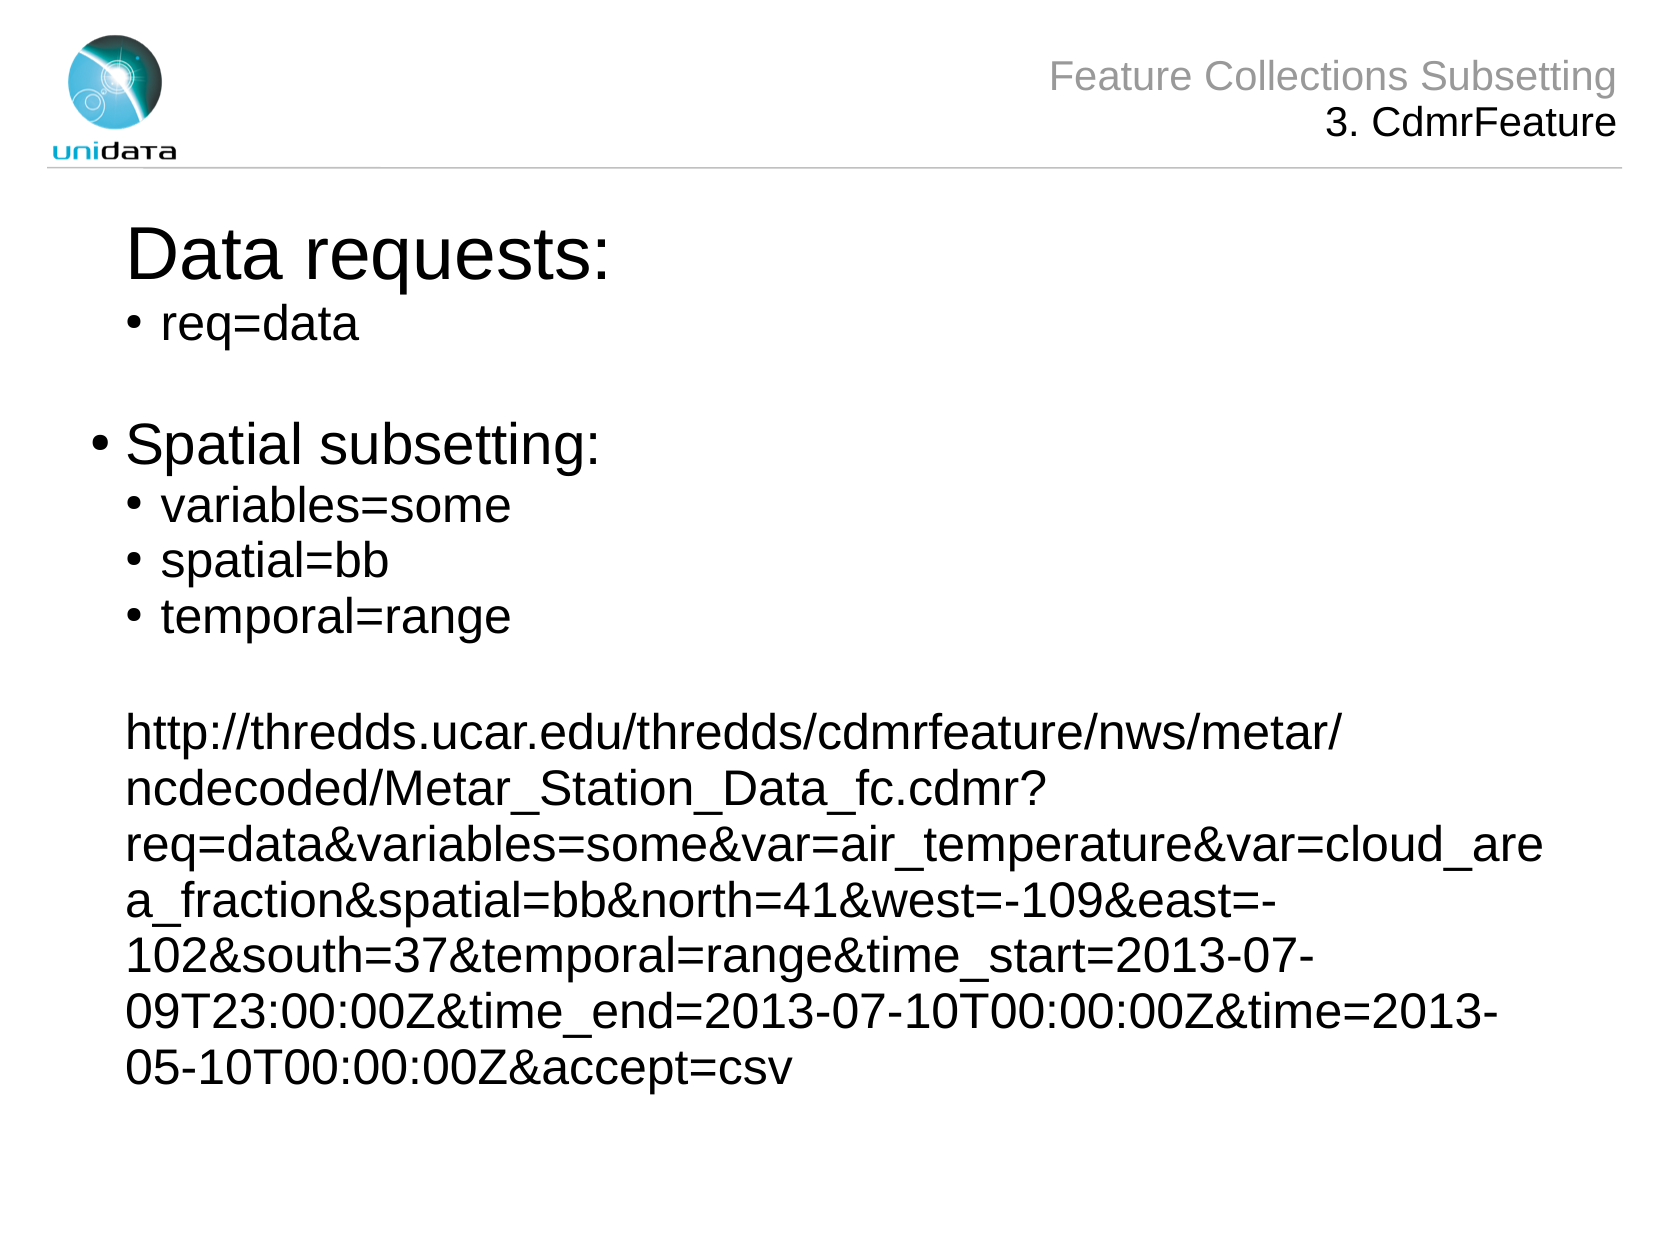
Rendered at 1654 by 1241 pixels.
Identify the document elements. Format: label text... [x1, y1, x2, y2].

text_box Feature Collections Subsetting 3. CdmrFeature [980, 41, 1618, 158]
picture [41, 23, 187, 174]
text_box Data requests: req=data Spatial subsetting: variables=some spatial=bb temporal=range http://thredds.ucar.edu/thredds/cdmrfeature/nws/metar/ncdecoded/Metar_Station_Data_fc.cdmr?req=data&variables=some&var=air_temperature&var=cloud_area_fraction&spatial=bb&north=41&west=-109&east=-102&south=37&temporal=range&time_start=2013-07-09T23:00:00Z&time_end=2013-07-10T00:00:00Z&time=2013-05-10T00:00:00Z&accept=csv [75, 204, 1576, 1187]
